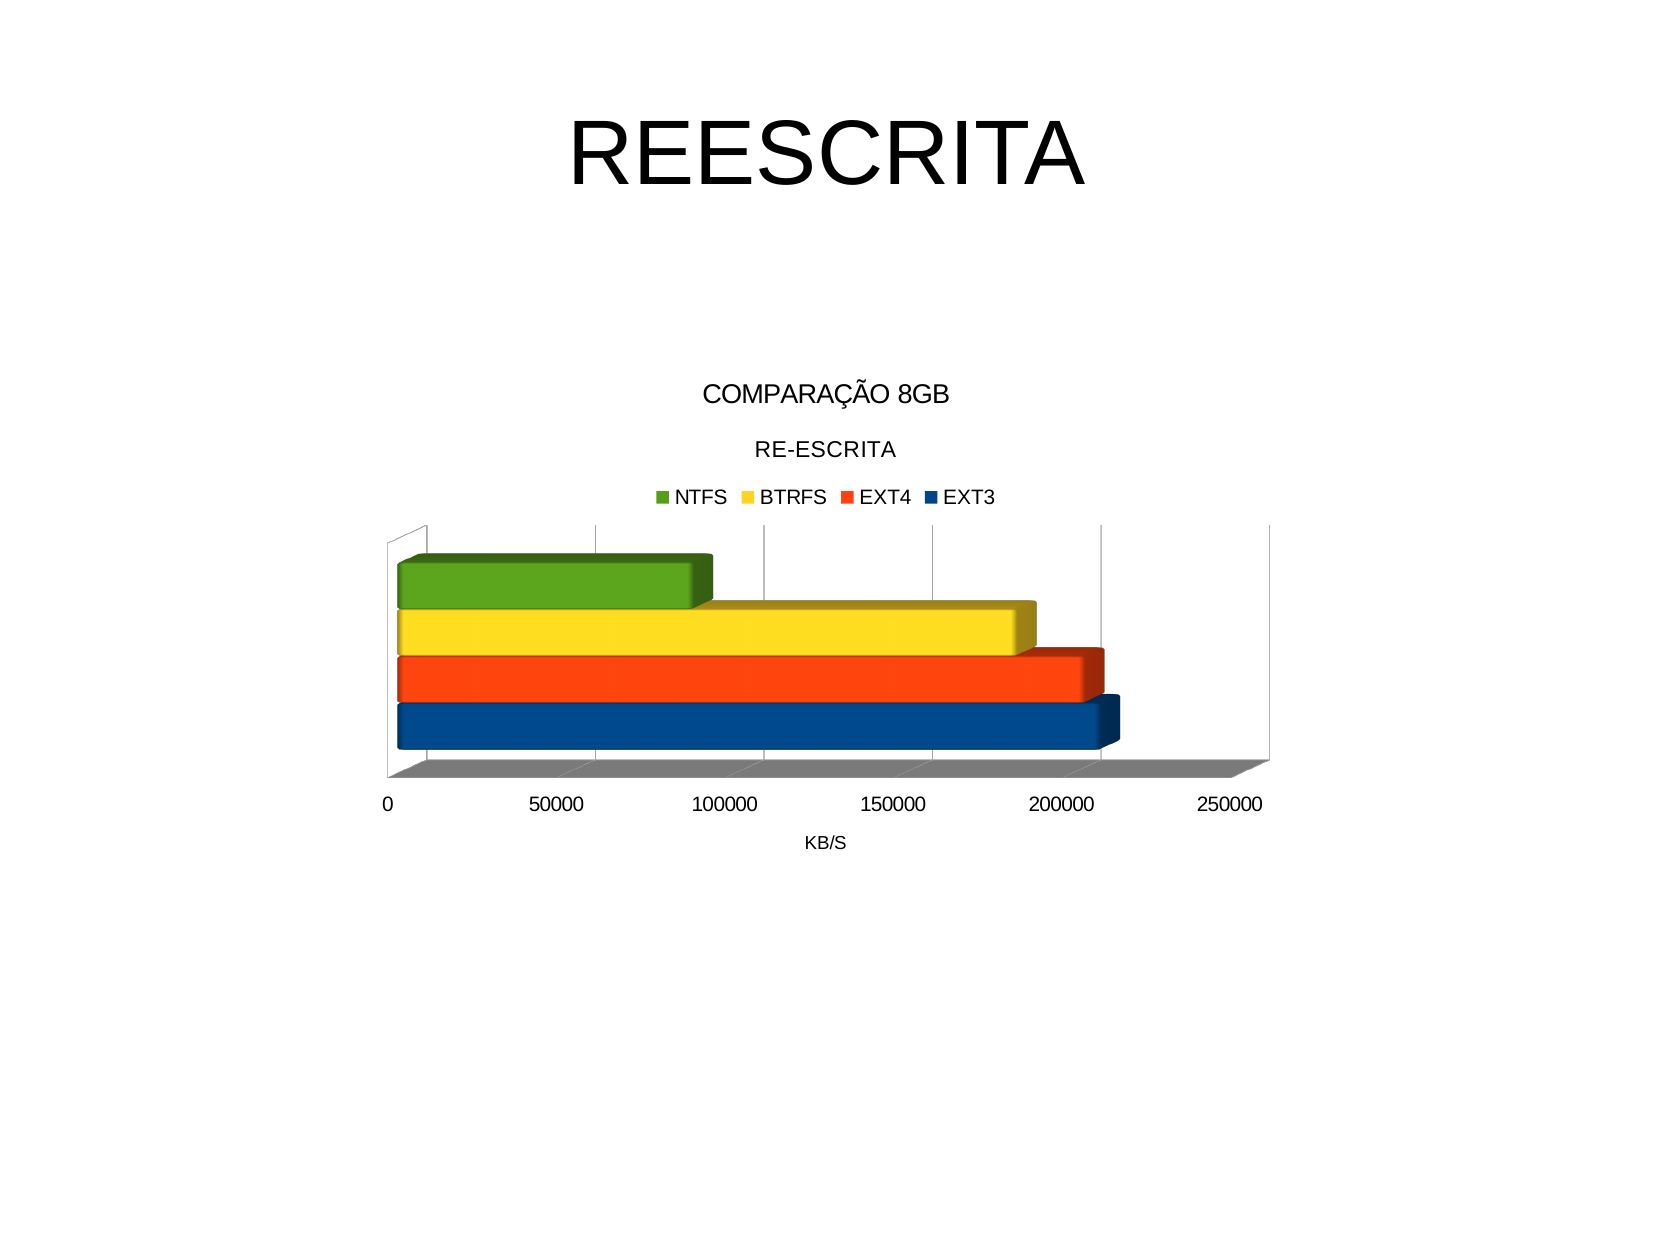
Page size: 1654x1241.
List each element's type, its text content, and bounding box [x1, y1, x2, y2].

title REESCRITA [82, 49, 1571, 257]
chart [353, 353, 1299, 885]
